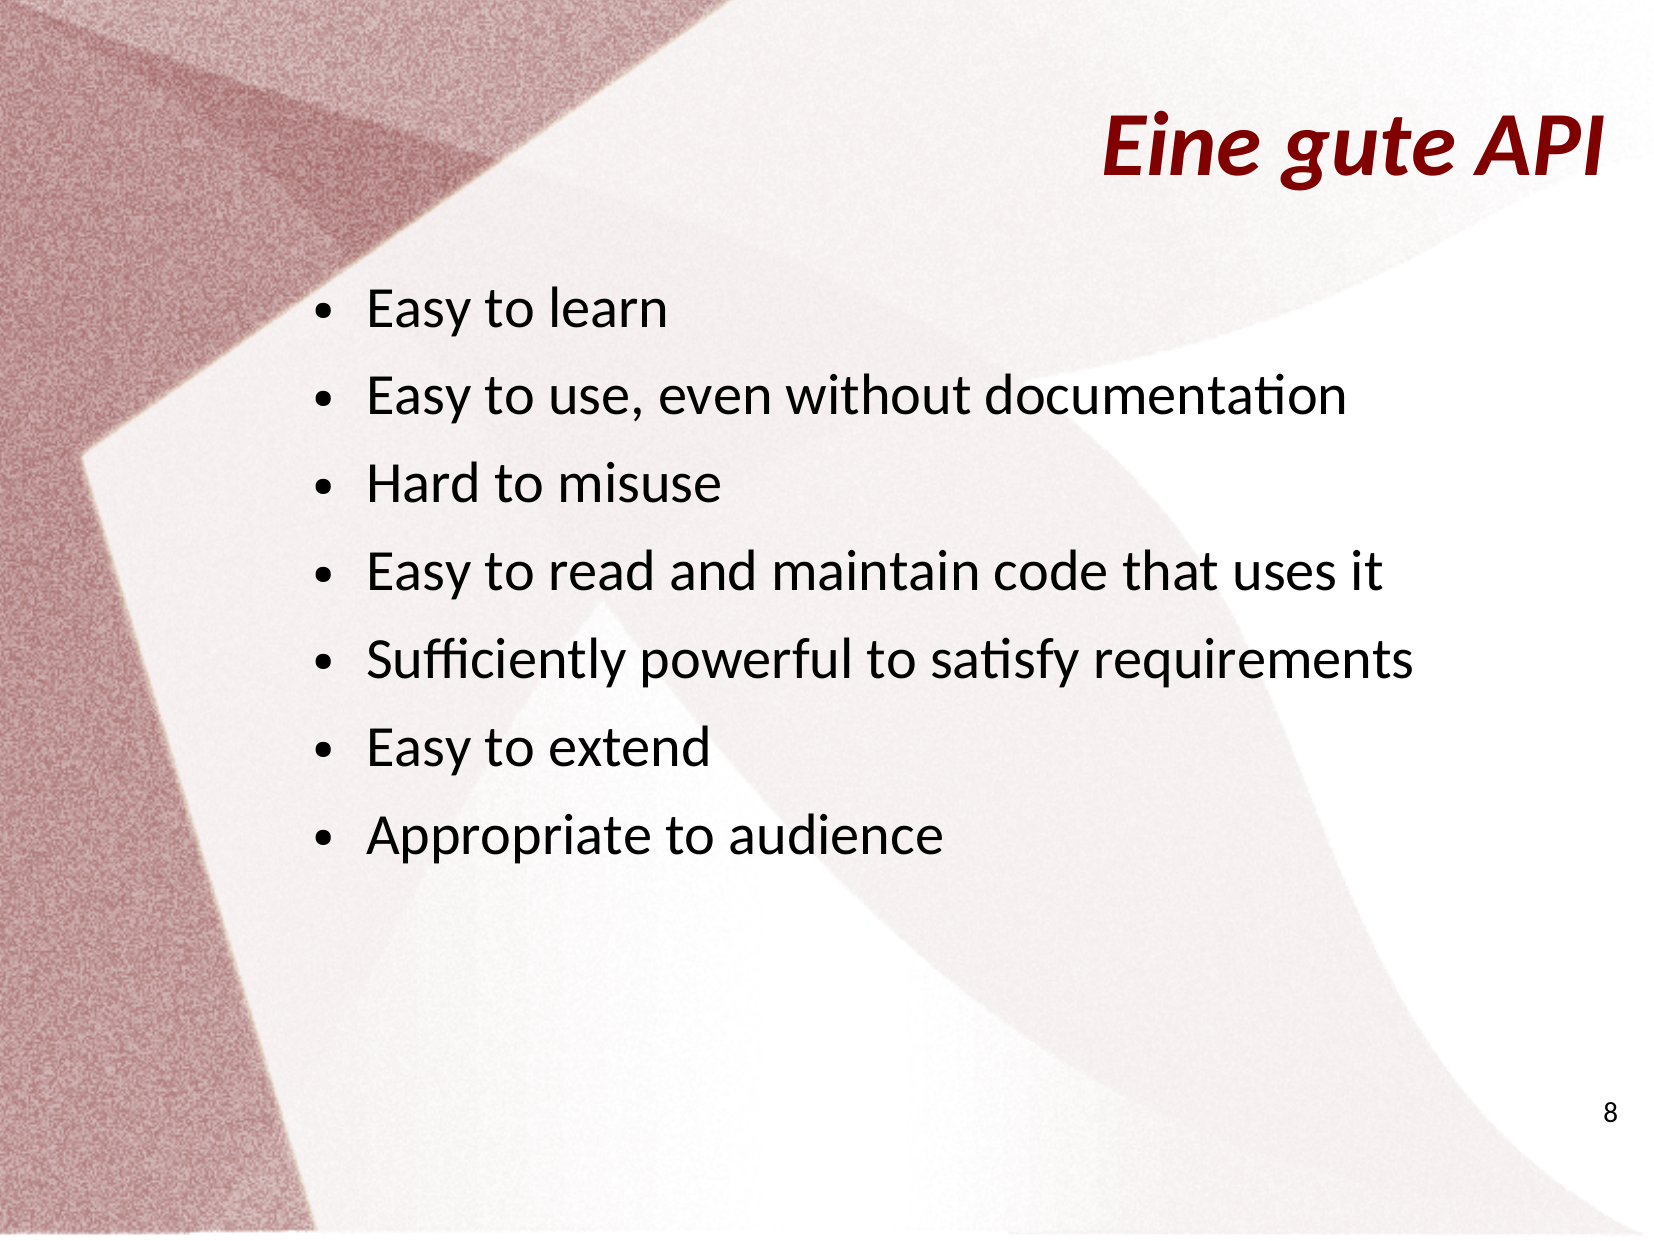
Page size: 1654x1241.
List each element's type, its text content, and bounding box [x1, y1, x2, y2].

list Easy to learn Easy to use, even without documentation Hard to misuse Easy to read and maintain code that uses it Sufficiently powerful to satisfy requirements Easy to extend Appropriate to audience [295, 283, 1571, 960]
picture [0, 0, 1654, 1241]
title Eine gute API [596, 49, 1607, 257]
